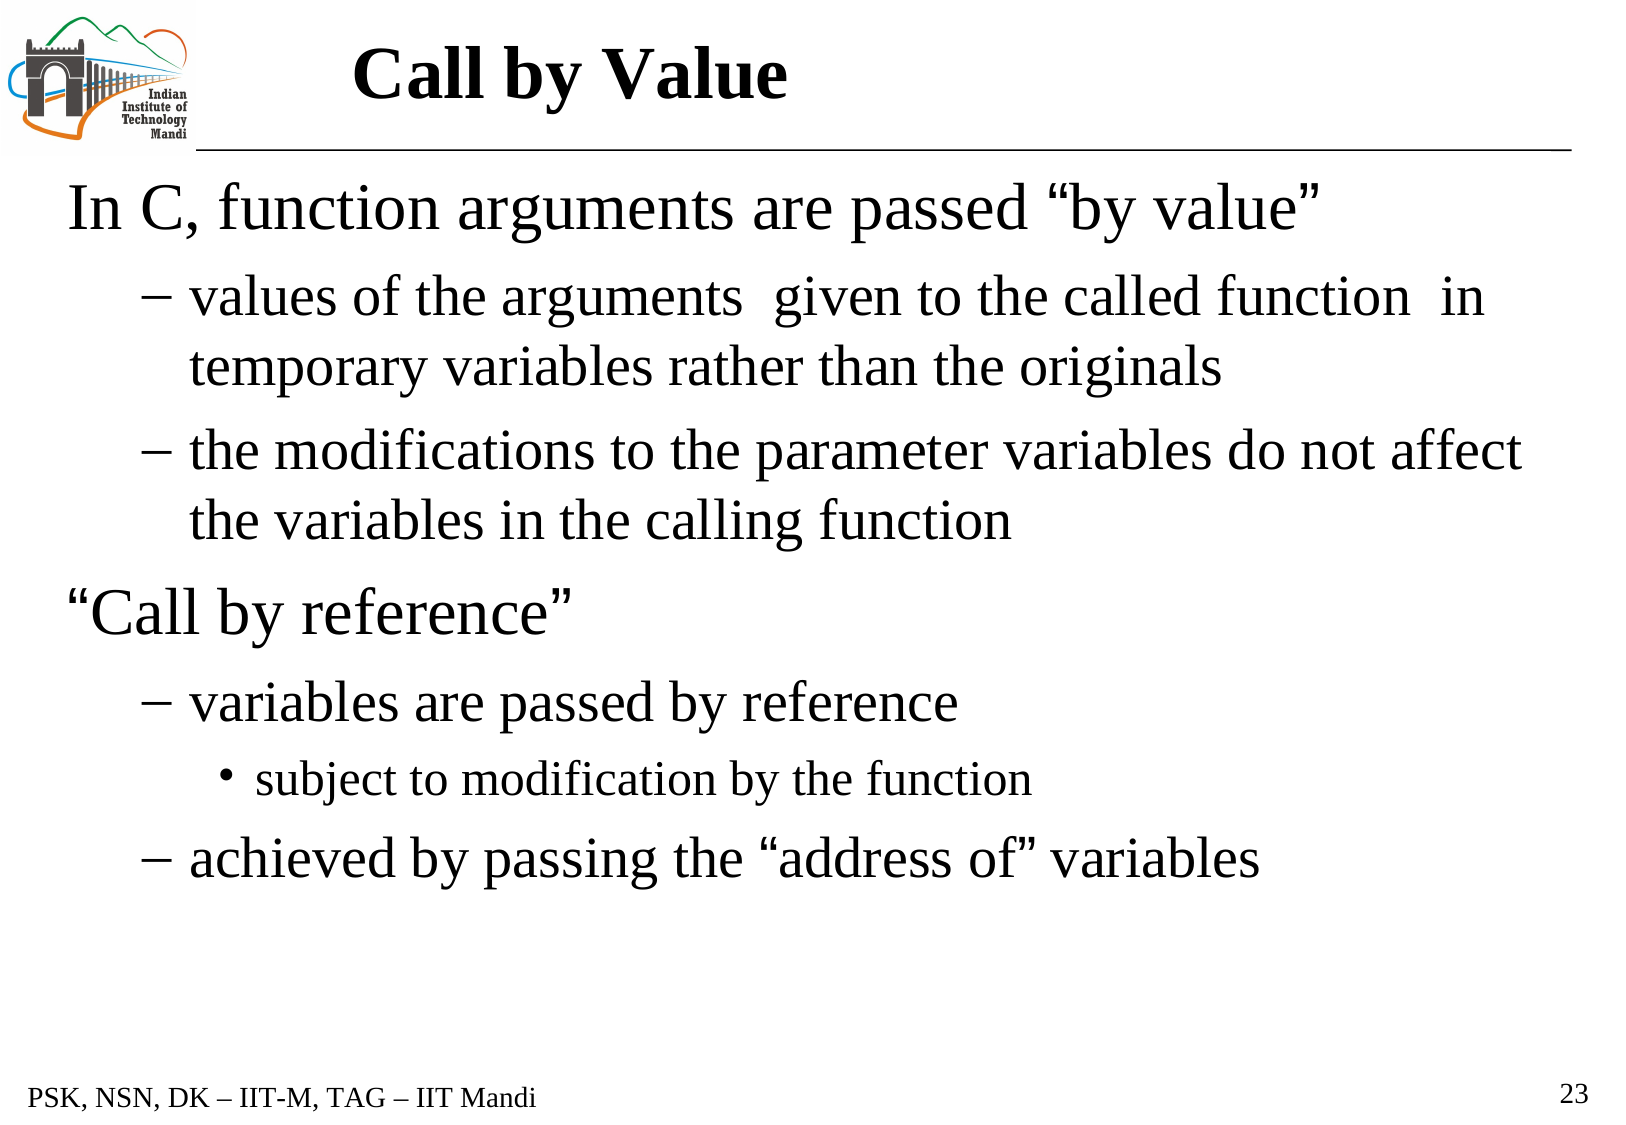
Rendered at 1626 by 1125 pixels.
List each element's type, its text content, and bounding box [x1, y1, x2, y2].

list In C, function arguments are passed “by value” values of the arguments given to the called function in temporary variables rather than the originals the modifications to the parameter variables do not affect the variables in the calling function “Call by reference” variables are passed by reference subject to modification by the function achieved by passing the “address of” variables [67, 162, 1571, 1025]
picture [1, 0, 196, 156]
title Call by Value [139, 0, 1581, 138]
